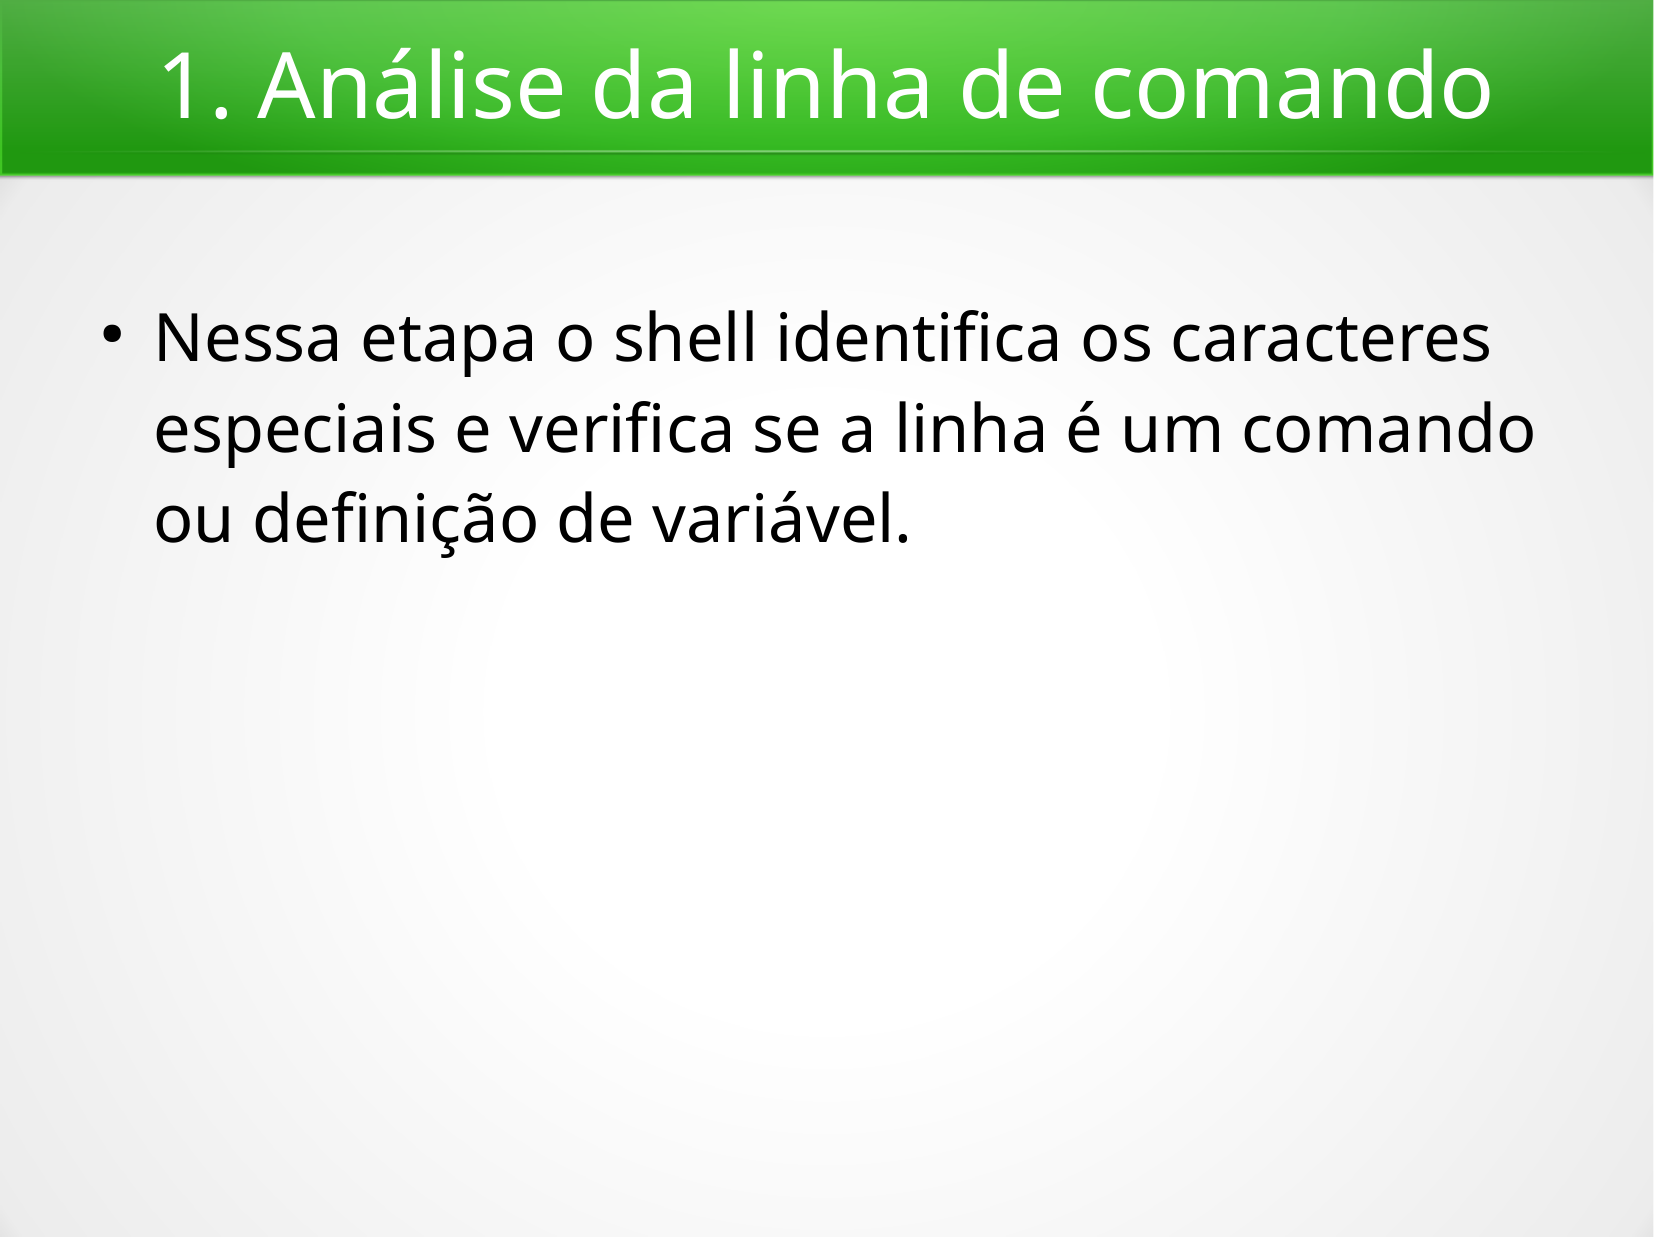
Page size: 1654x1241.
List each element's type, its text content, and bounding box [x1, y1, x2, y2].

title 1. Análise da linha de comando [82, 11, 1571, 154]
list Nessa etapa o shell identifica os caracteres especiais e verifica se a linha é um comando ou definição de variável. [82, 290, 1571, 1010]
picture [0, 0, 1654, 1237]
